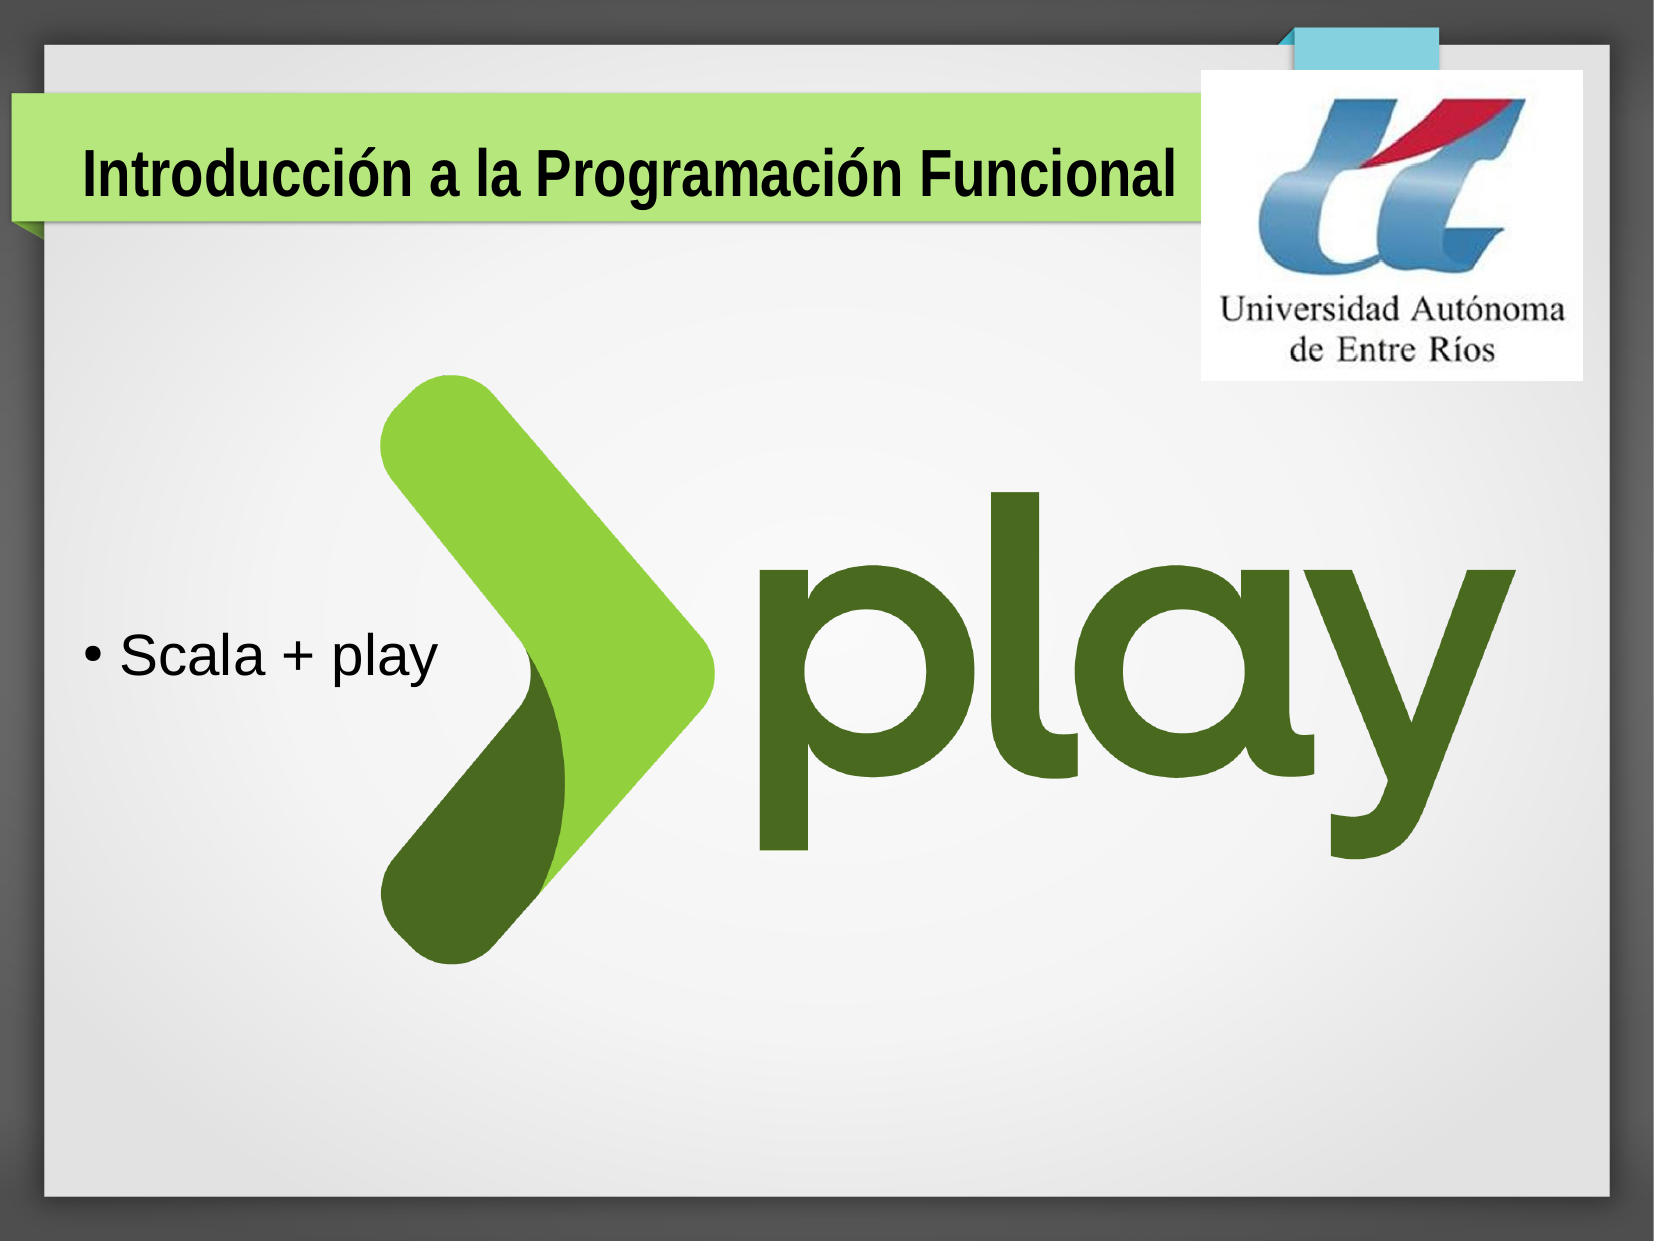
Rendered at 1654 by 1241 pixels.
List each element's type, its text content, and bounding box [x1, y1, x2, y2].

subtitle Scala + play [82, 295, 1571, 1015]
picture [0, 0, 1654, 1241]
title Introducción a la Programación Funcional [82, 94, 1201, 213]
